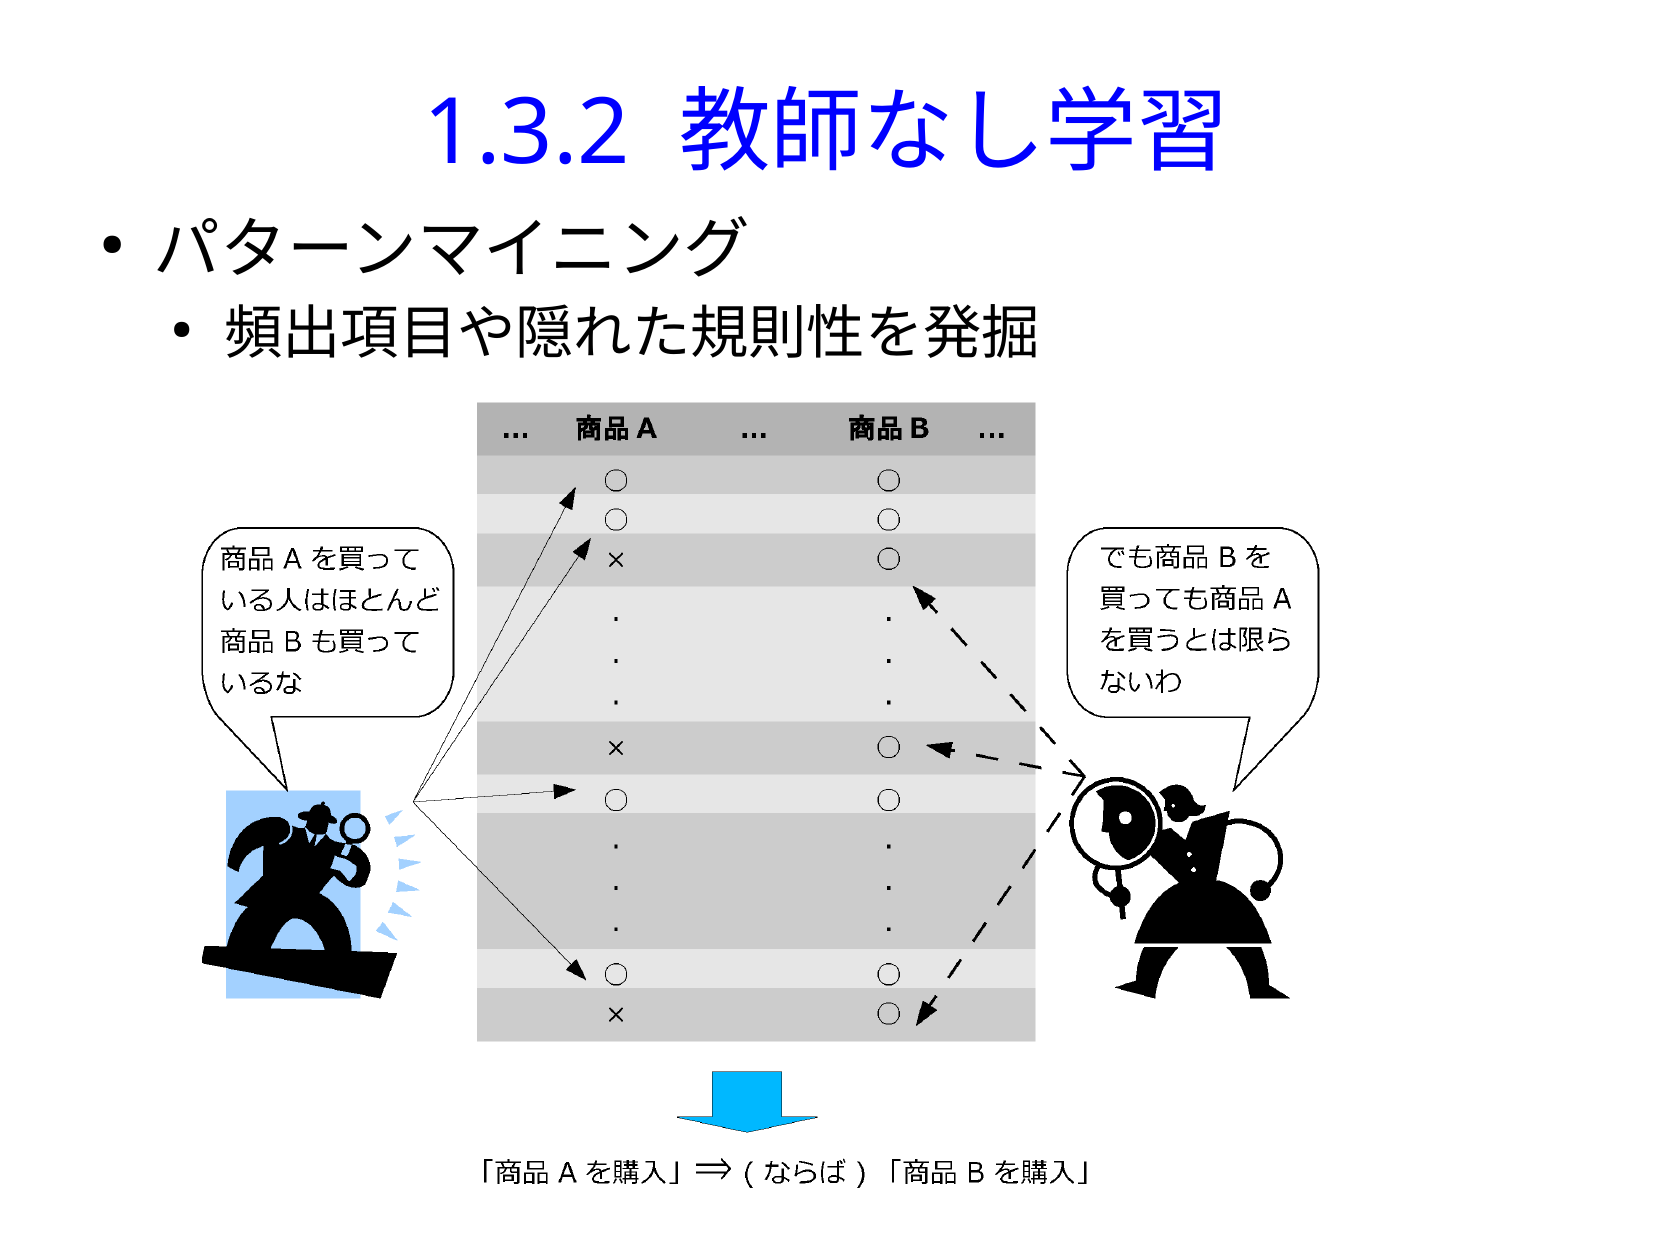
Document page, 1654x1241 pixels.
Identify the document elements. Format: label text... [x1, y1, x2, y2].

picture [194, 389, 1329, 1197]
title 1.3.2 教師なし学習 [82, 49, 1571, 200]
list パターンマイニング 頻出項目や隠れた規則性を発掘 [82, 200, 1571, 975]
